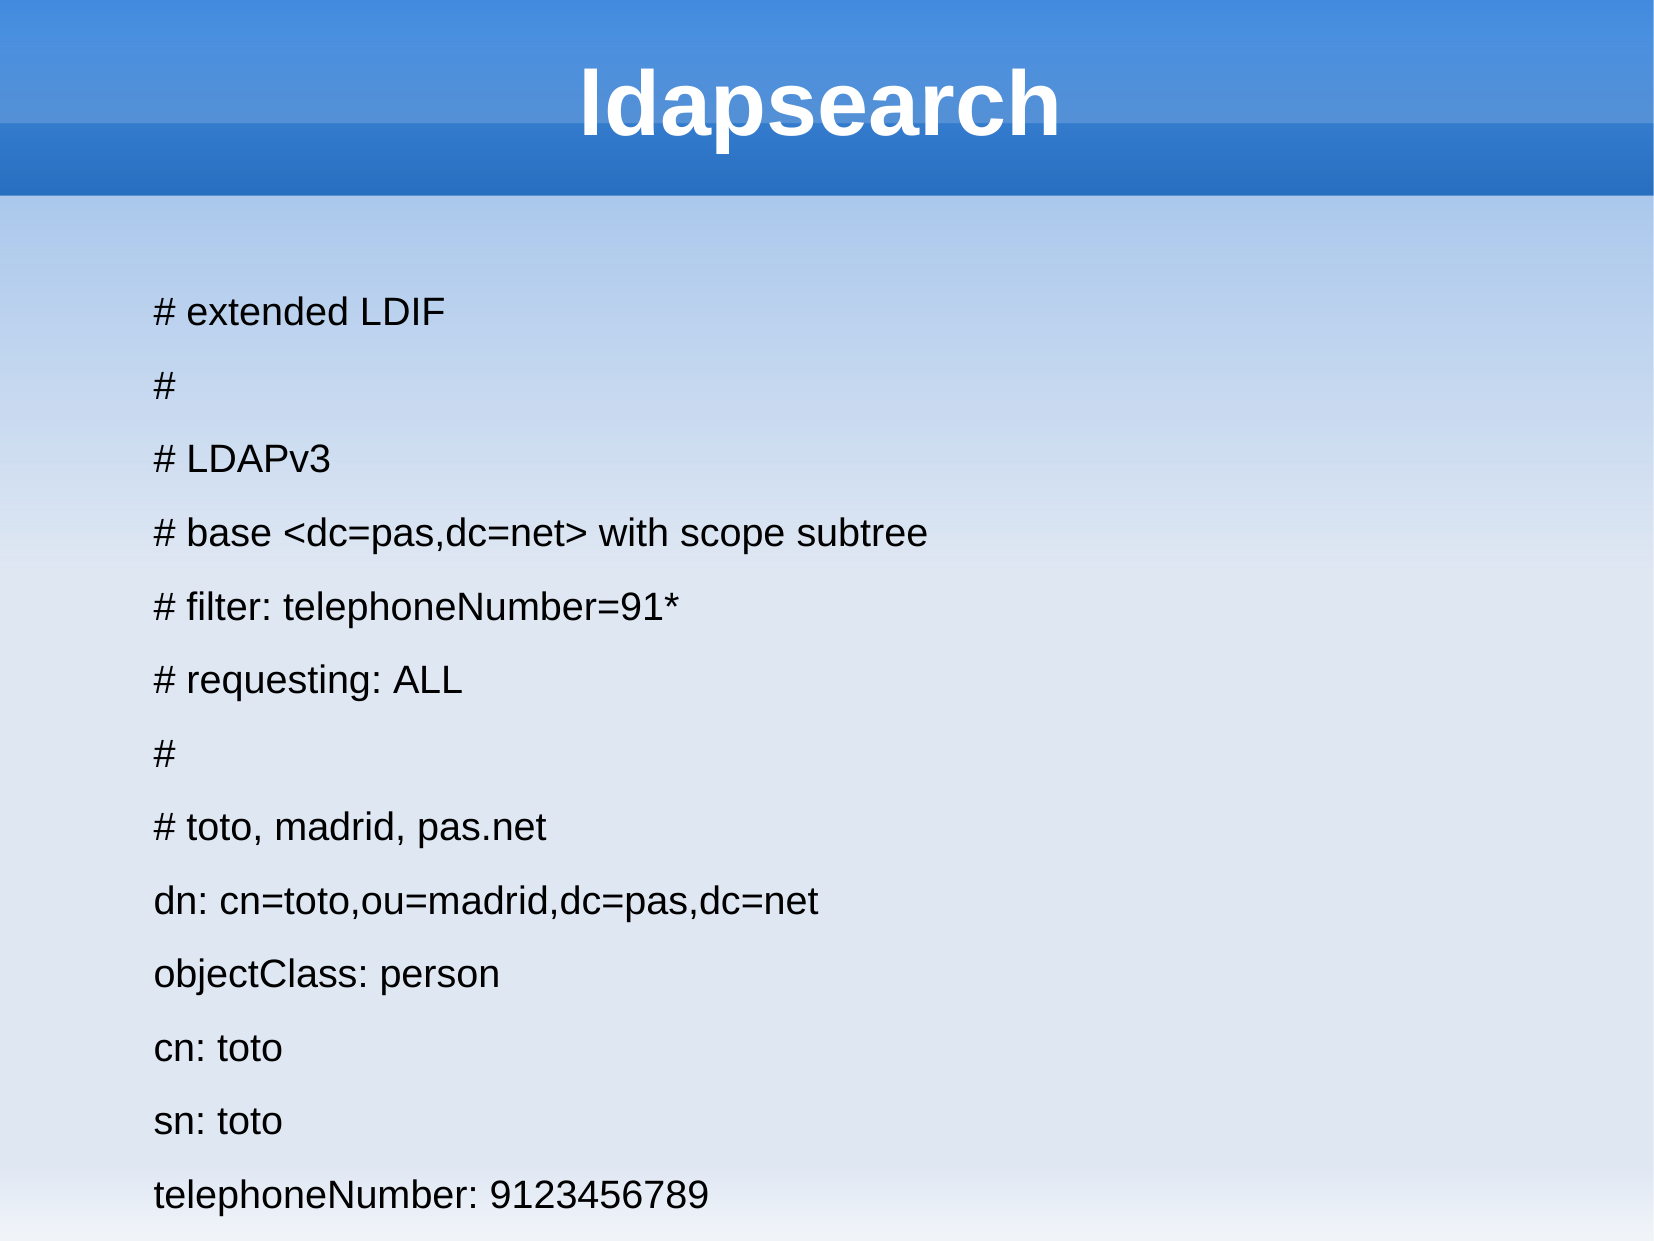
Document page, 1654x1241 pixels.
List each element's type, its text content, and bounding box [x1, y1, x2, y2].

picture [0, 0, 1654, 1241]
list # extended LDIF # # LDAPv3 # base <dc=pas,dc=net> with scope subtree # filter: telephoneNumber=91* # requesting: ALL # # toto, madrid, pas.net dn: cn=toto,ou=madrid,dc=pas,dc=net objectClass: person cn: toto sn: toto telephoneNumber: 9123456789 # tutu, madrid, pas.net dn: cn=tutu,ou=madrid,dc=pas,dc=net objectClass: person cn: tutu sn: tutu telephoneNumber: 9178945632 # search result search: 2 result: 0 Success # numResponses: 3 # numEntries: 2 [82, 290, 1571, 1241]
title ldapsearch [76, 0, 1565, 208]
